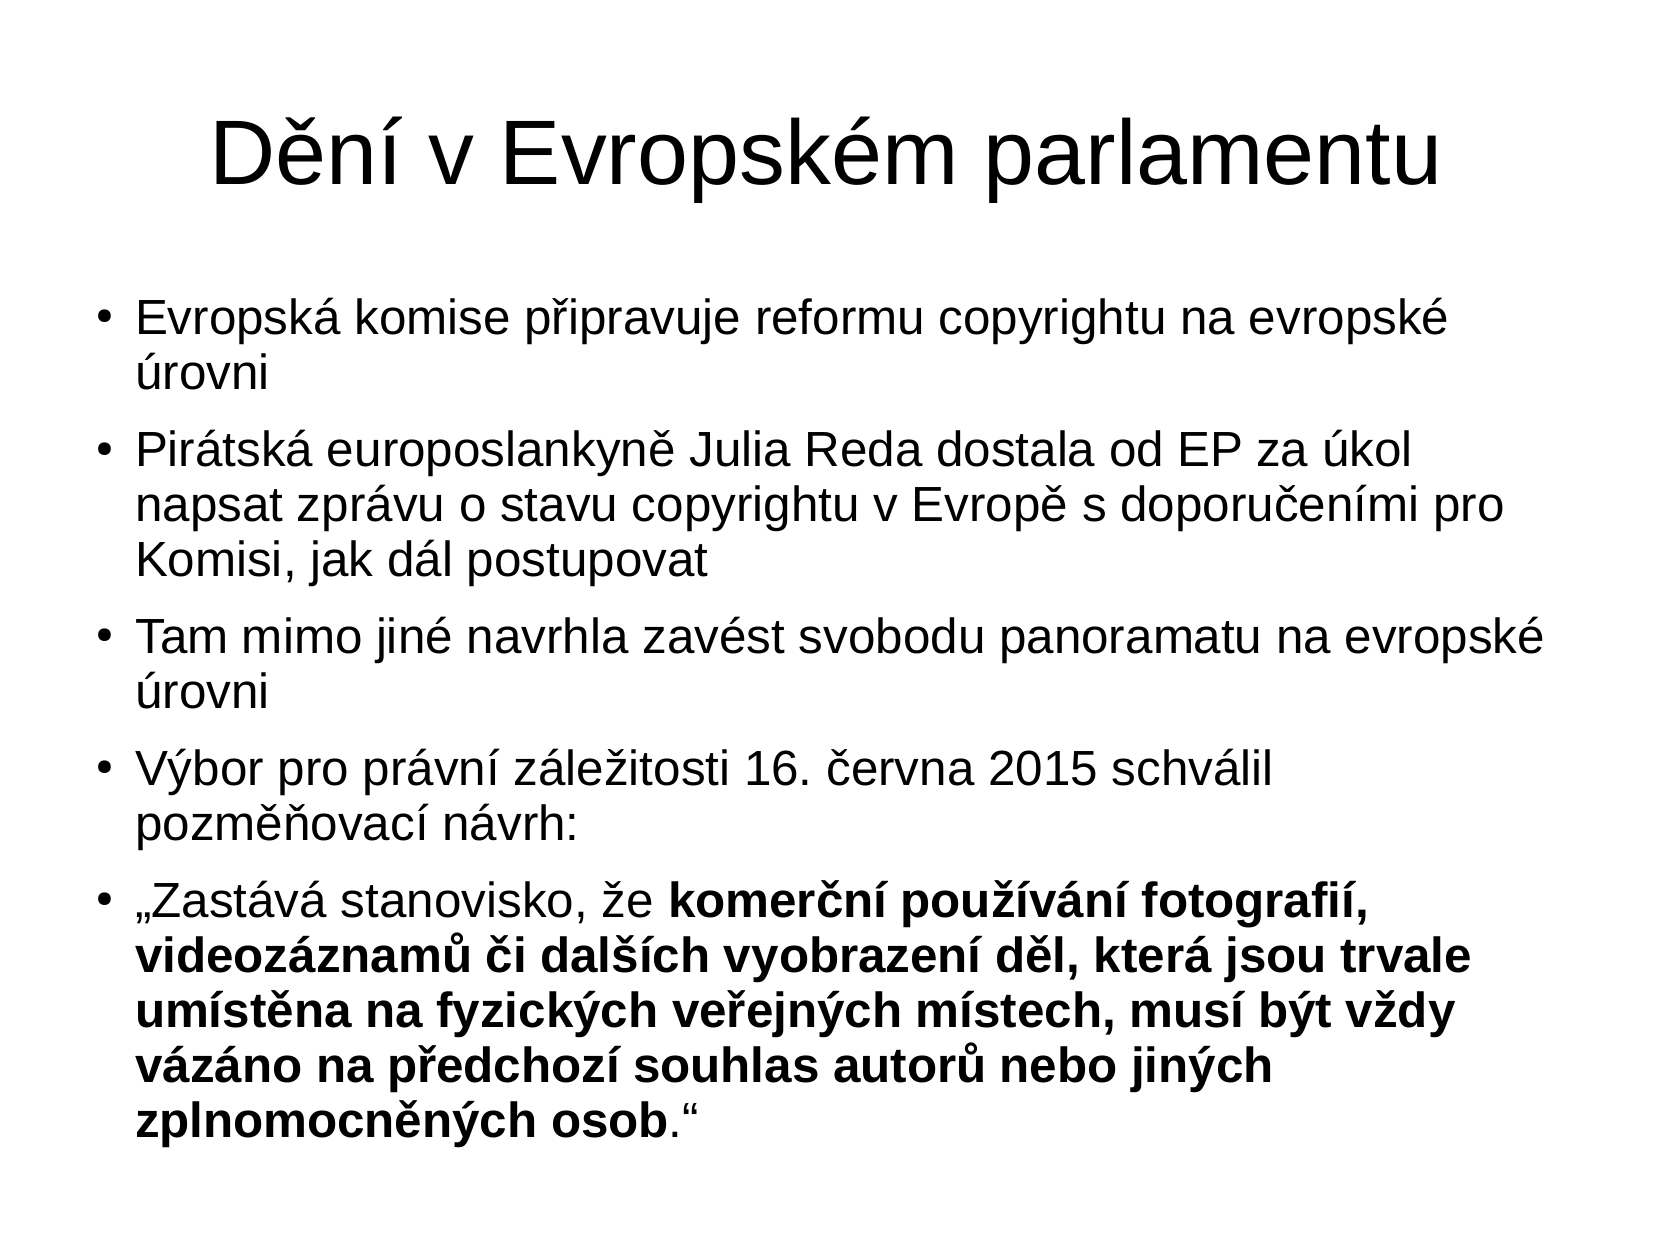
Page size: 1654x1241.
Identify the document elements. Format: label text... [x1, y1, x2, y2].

title Dění v Evropském parlamentu [82, 49, 1571, 257]
list Evropská komise připravuje reformu copyrightu na evropské úrovni Pirátská europoslankyně Julia Reda dostala od EP za úkol napsat zprávu o stavu copyrightu v Evropě s doporučeními pro Komisi, jak dál postupovat Tam mimo jiné navrhla zavést svobodu panoramatu na evropské úrovni Výbor pro právní záležitosti 16. června 2015 schválil pozměňovací návrh: „Zastává stanovisko, že komerční používání fotografií, videozáznamů či dalších vyobrazení děl, která jsou trvale umístěna na fyzických veřejných místech, musí být vždy vázáno na předchozí souhlas autorů nebo jiných zplnomocněných osob.“ [82, 290, 1571, 1158]
